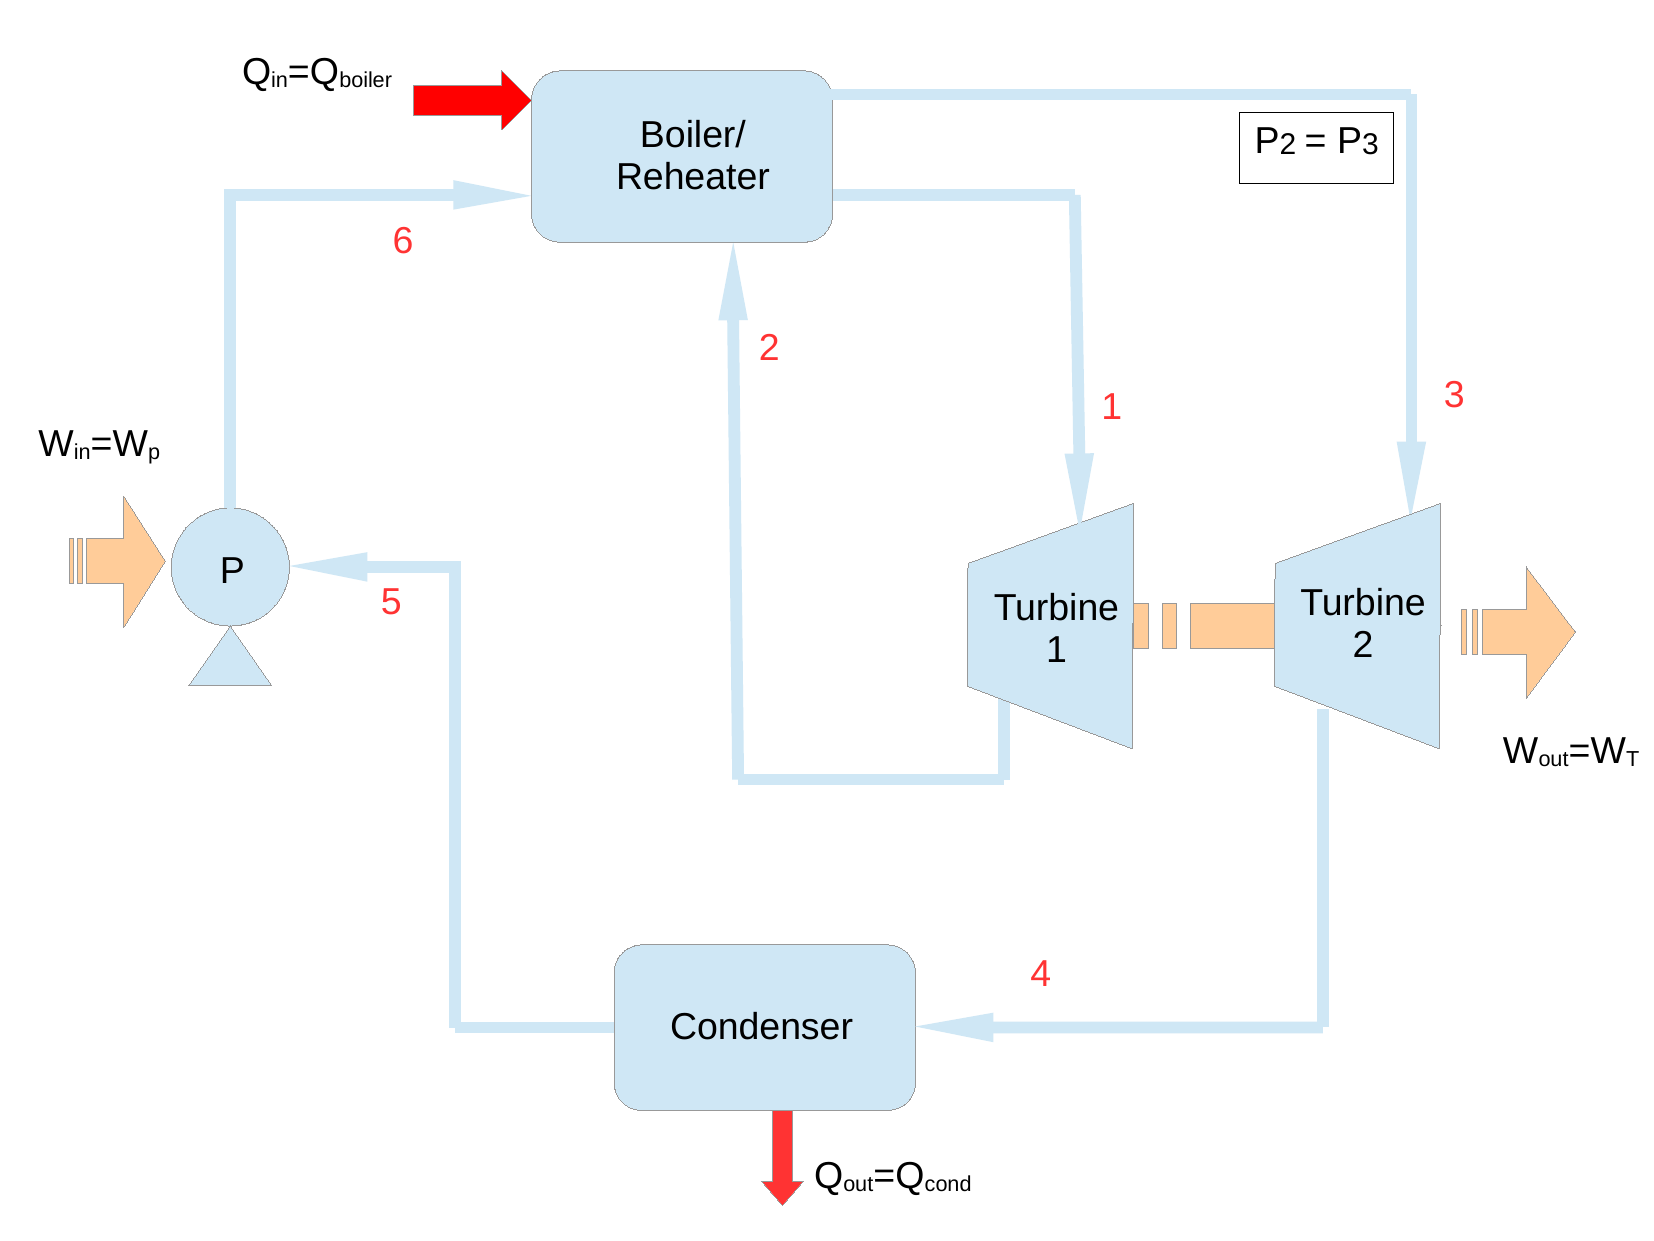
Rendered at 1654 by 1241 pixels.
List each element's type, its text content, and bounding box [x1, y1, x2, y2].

text_box [69, 538, 74, 584]
text_box [967, 503, 1134, 749]
text_box 4 [1015, 944, 1075, 1022]
text_box Win=Wp [23, 415, 189, 485]
text_box P2 = P3 [1239, 112, 1394, 184]
text_box 3 [1429, 366, 1477, 443]
text_box 5 [366, 573, 426, 650]
text_box Qin=Qboiler [227, 43, 407, 113]
text_box Condenser [655, 998, 868, 1055]
text_box [1134, 603, 1149, 649]
text_box P [205, 541, 260, 626]
text_box [1190, 503, 1441, 749]
text_box [1461, 609, 1467, 655]
text_box [1482, 566, 1576, 699]
text_box [171, 508, 290, 621]
text_box [77, 538, 83, 584]
text_box 6 [377, 212, 449, 272]
text_box [188, 625, 272, 686]
text_box Boiler/ Reheater [601, 106, 785, 206]
text_box Turbine 1 [978, 578, 1134, 678]
text_box [1472, 609, 1478, 655]
text_box Turbine 2 [1285, 574, 1441, 674]
text_box Wout=WT [1488, 722, 1654, 792]
text_box Qout=Qcond [799, 1147, 987, 1217]
text_box [614, 944, 916, 1206]
text_box [413, 70, 833, 243]
text_box 1 [1086, 377, 1146, 435]
text_box [86, 496, 166, 628]
text_box 2 [744, 318, 804, 379]
text_box [1162, 603, 1177, 649]
